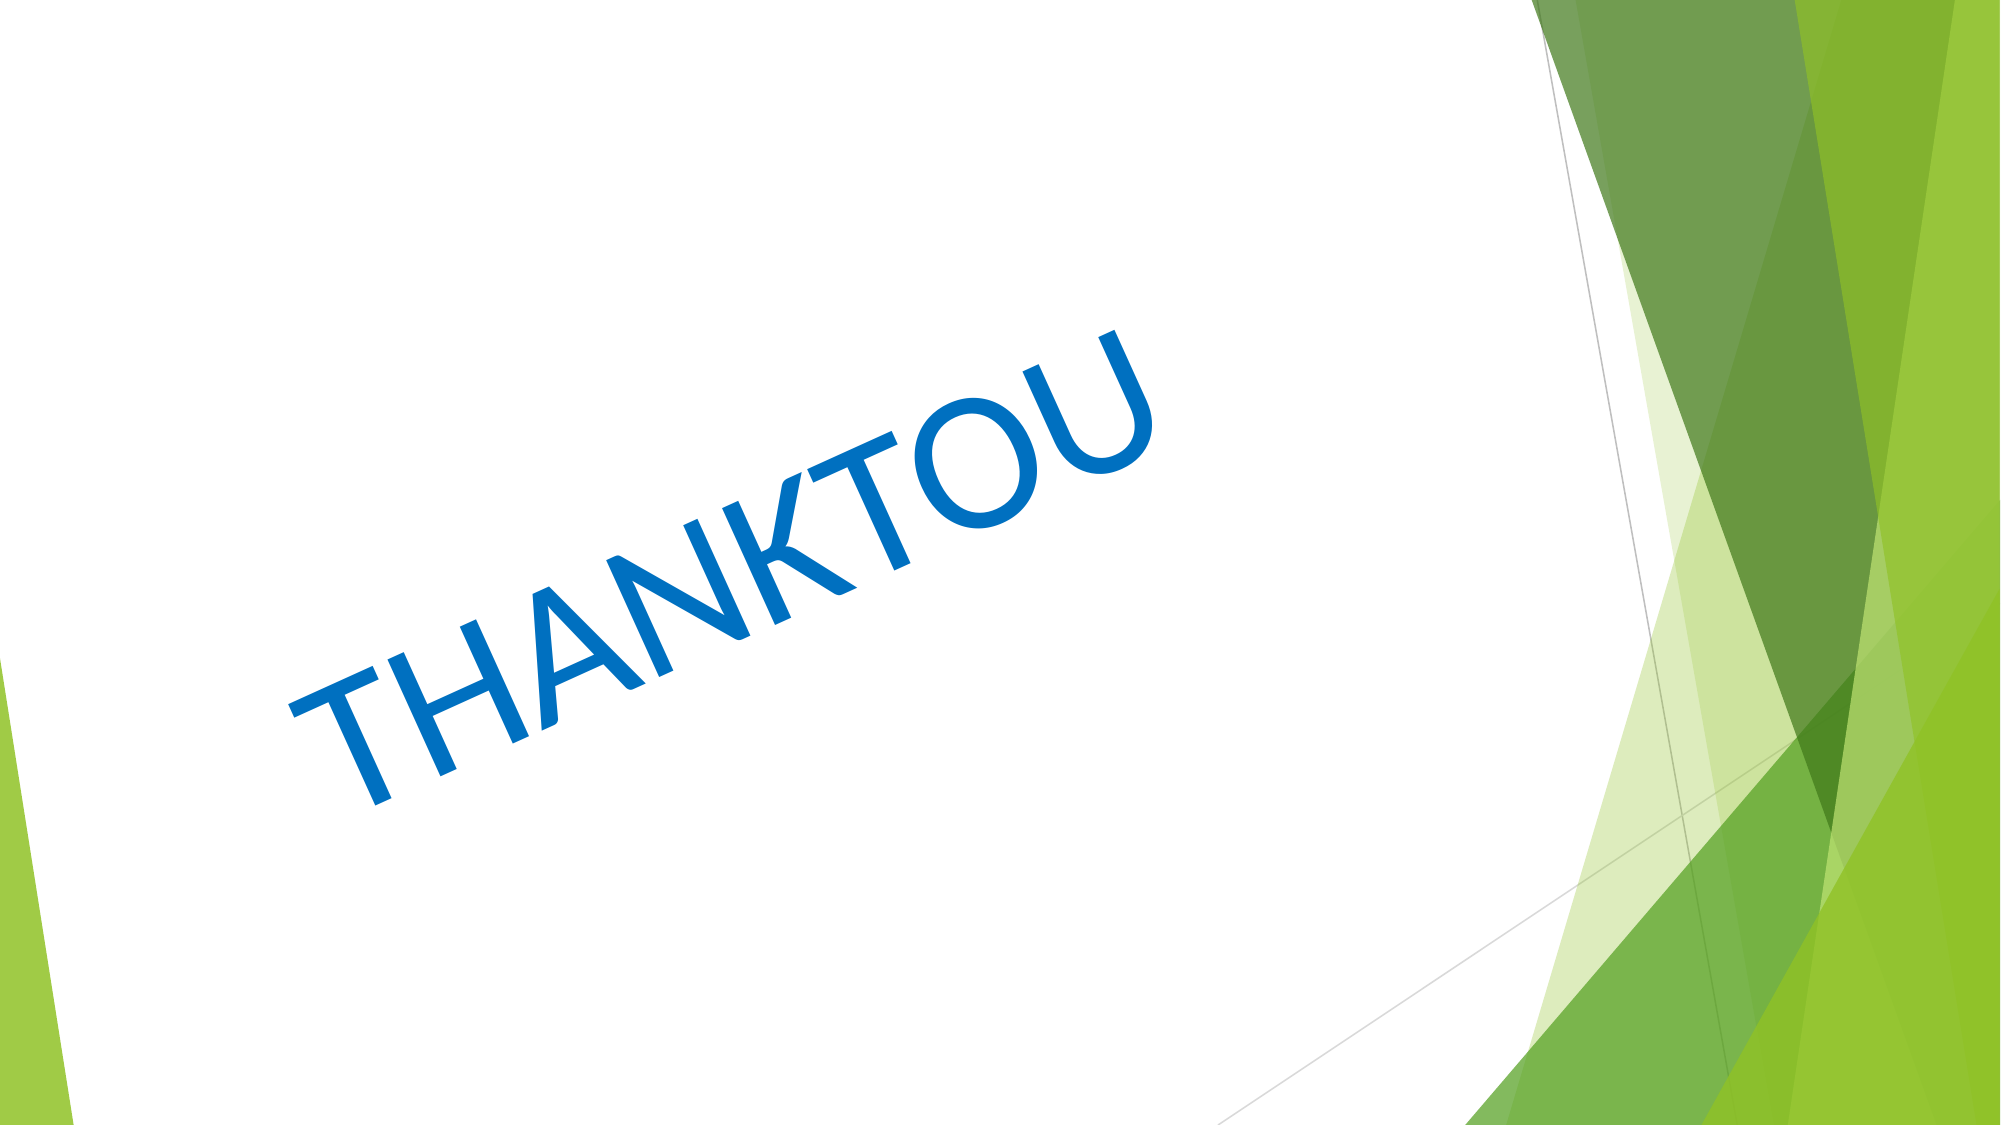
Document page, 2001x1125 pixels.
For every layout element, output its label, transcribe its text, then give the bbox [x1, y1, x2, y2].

text_box THANKTOU [239, 194, 1327, 875]
